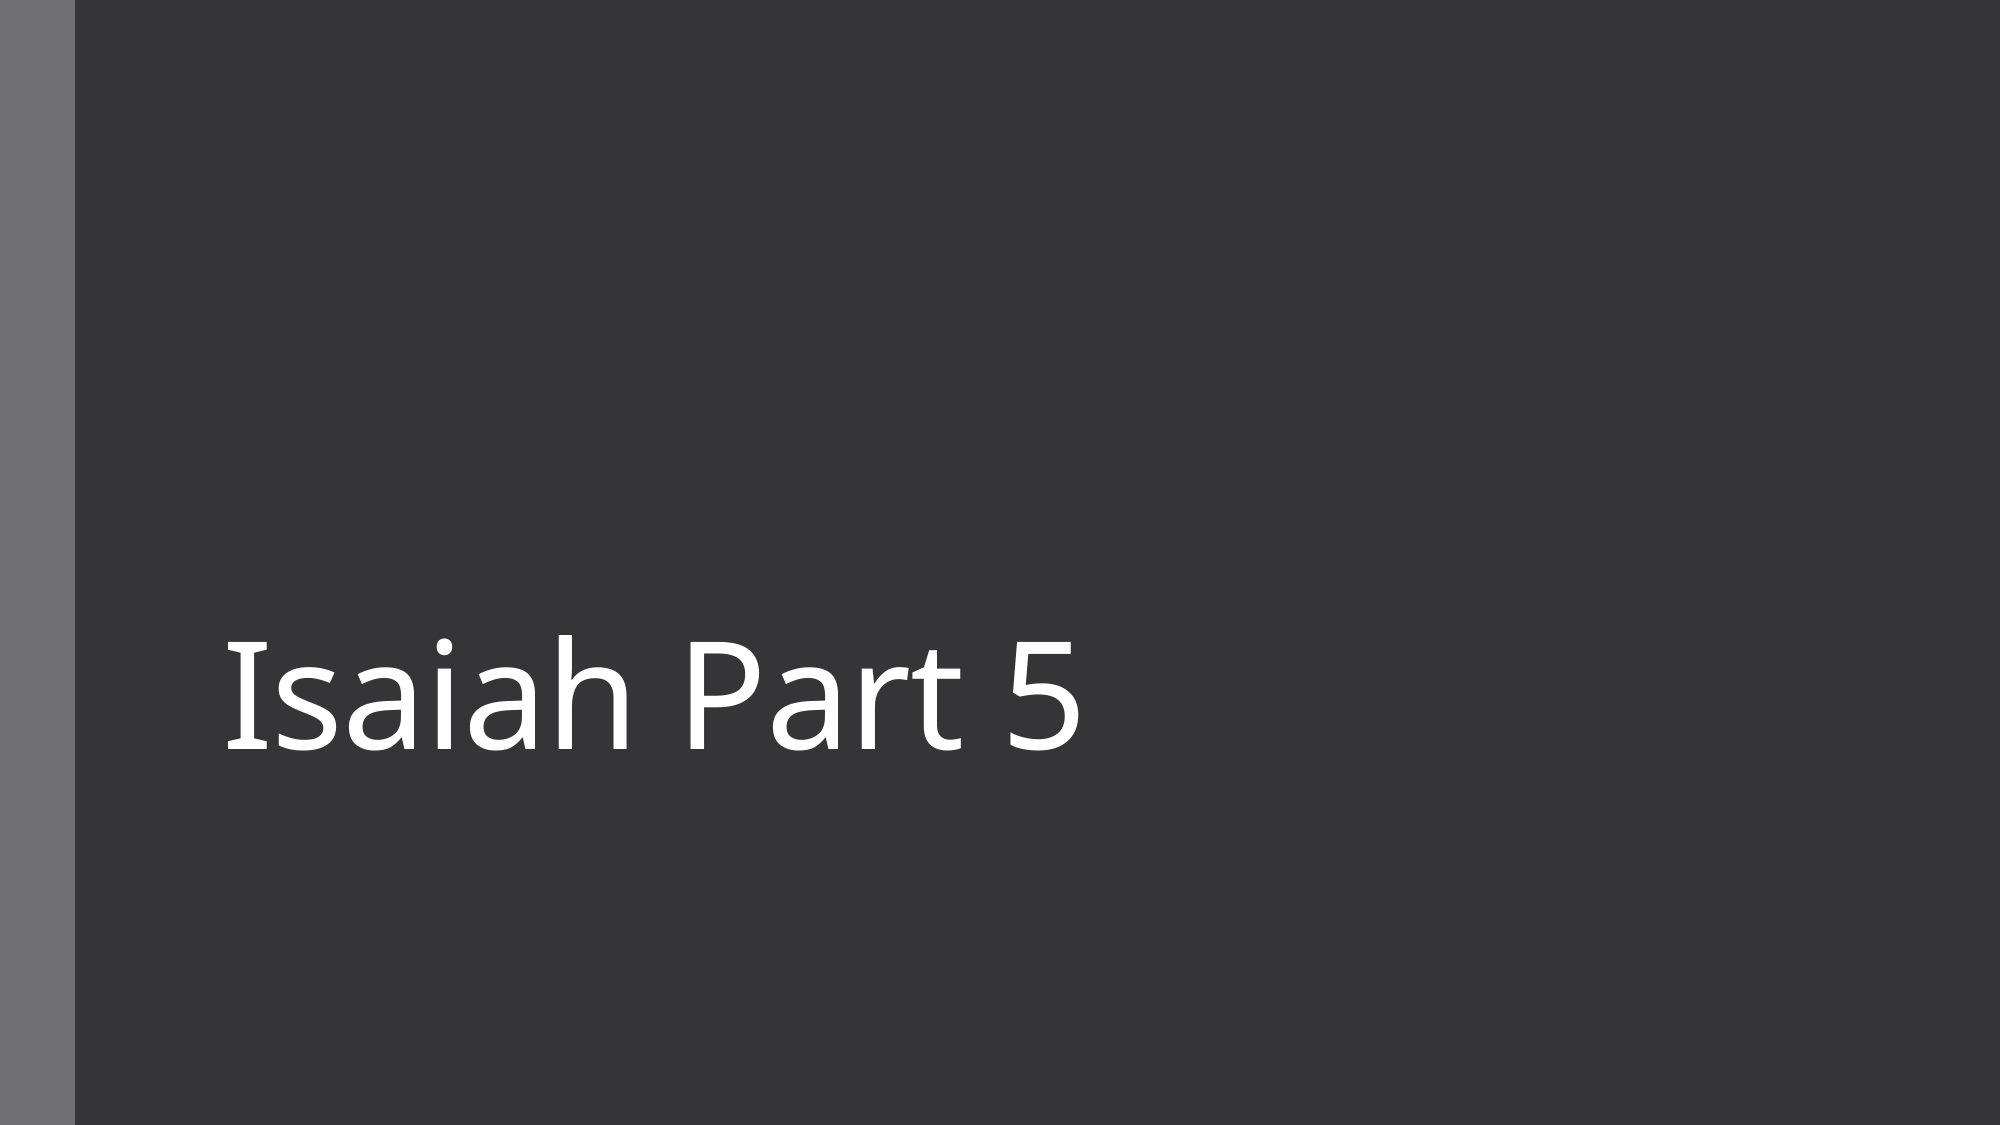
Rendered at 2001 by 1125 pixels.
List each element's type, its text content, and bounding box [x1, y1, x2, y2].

title Isaiah Part 5 [206, 124, 1752, 788]
